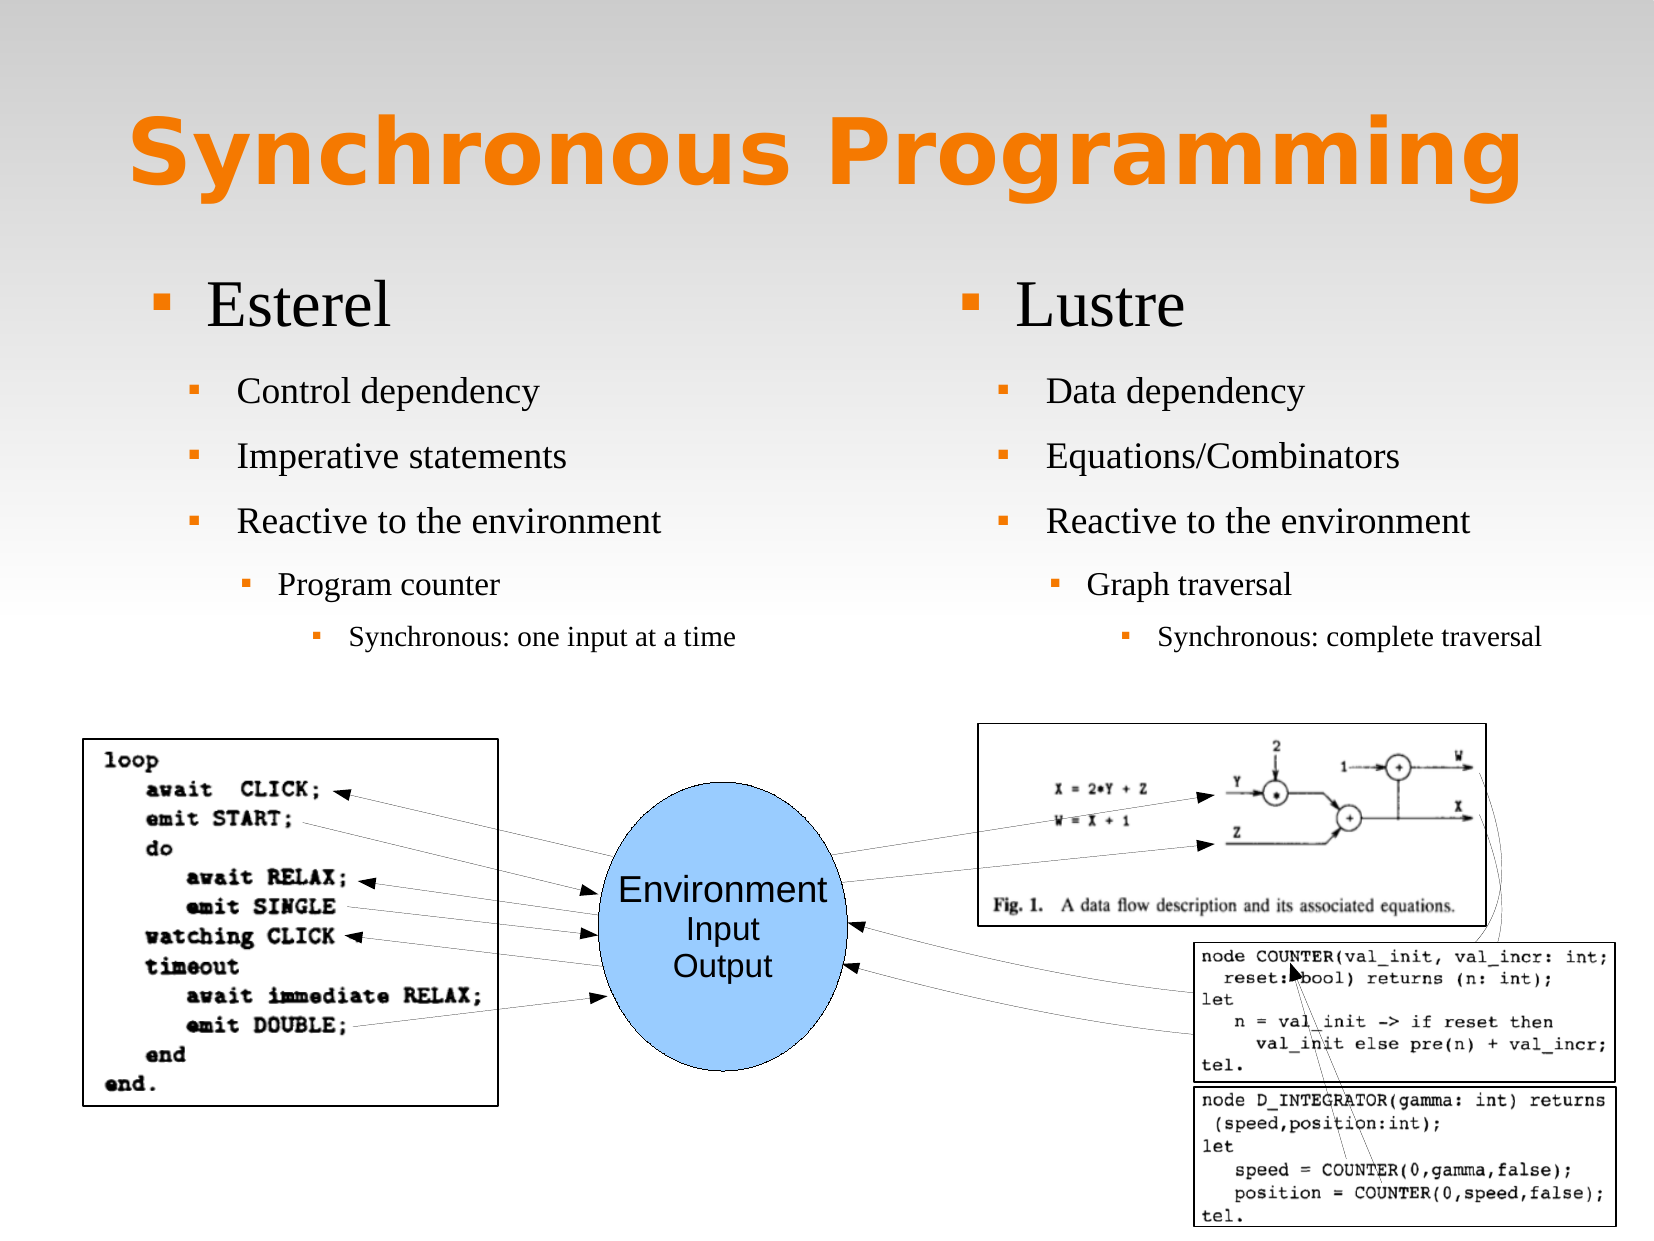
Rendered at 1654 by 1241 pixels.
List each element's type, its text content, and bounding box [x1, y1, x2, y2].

picture [1195, 1087, 1616, 1226]
picture [83, 739, 498, 1106]
title Synchronous Programming [82, 49, 1571, 257]
picture [1195, 943, 1615, 1081]
text_box Environment Input Output [598, 782, 848, 1072]
list Lustre Data dependency Equations/Combinators Reactive to the environment Graph traversal Synchronous: complete traversal [874, 266, 1583, 678]
picture [978, 724, 1486, 926]
picture [1296, 980, 1338, 1081]
list Esterel Control dependency Imperative statements Reactive to the environment Program counter Synchronous: one input at a time [65, 266, 754, 678]
